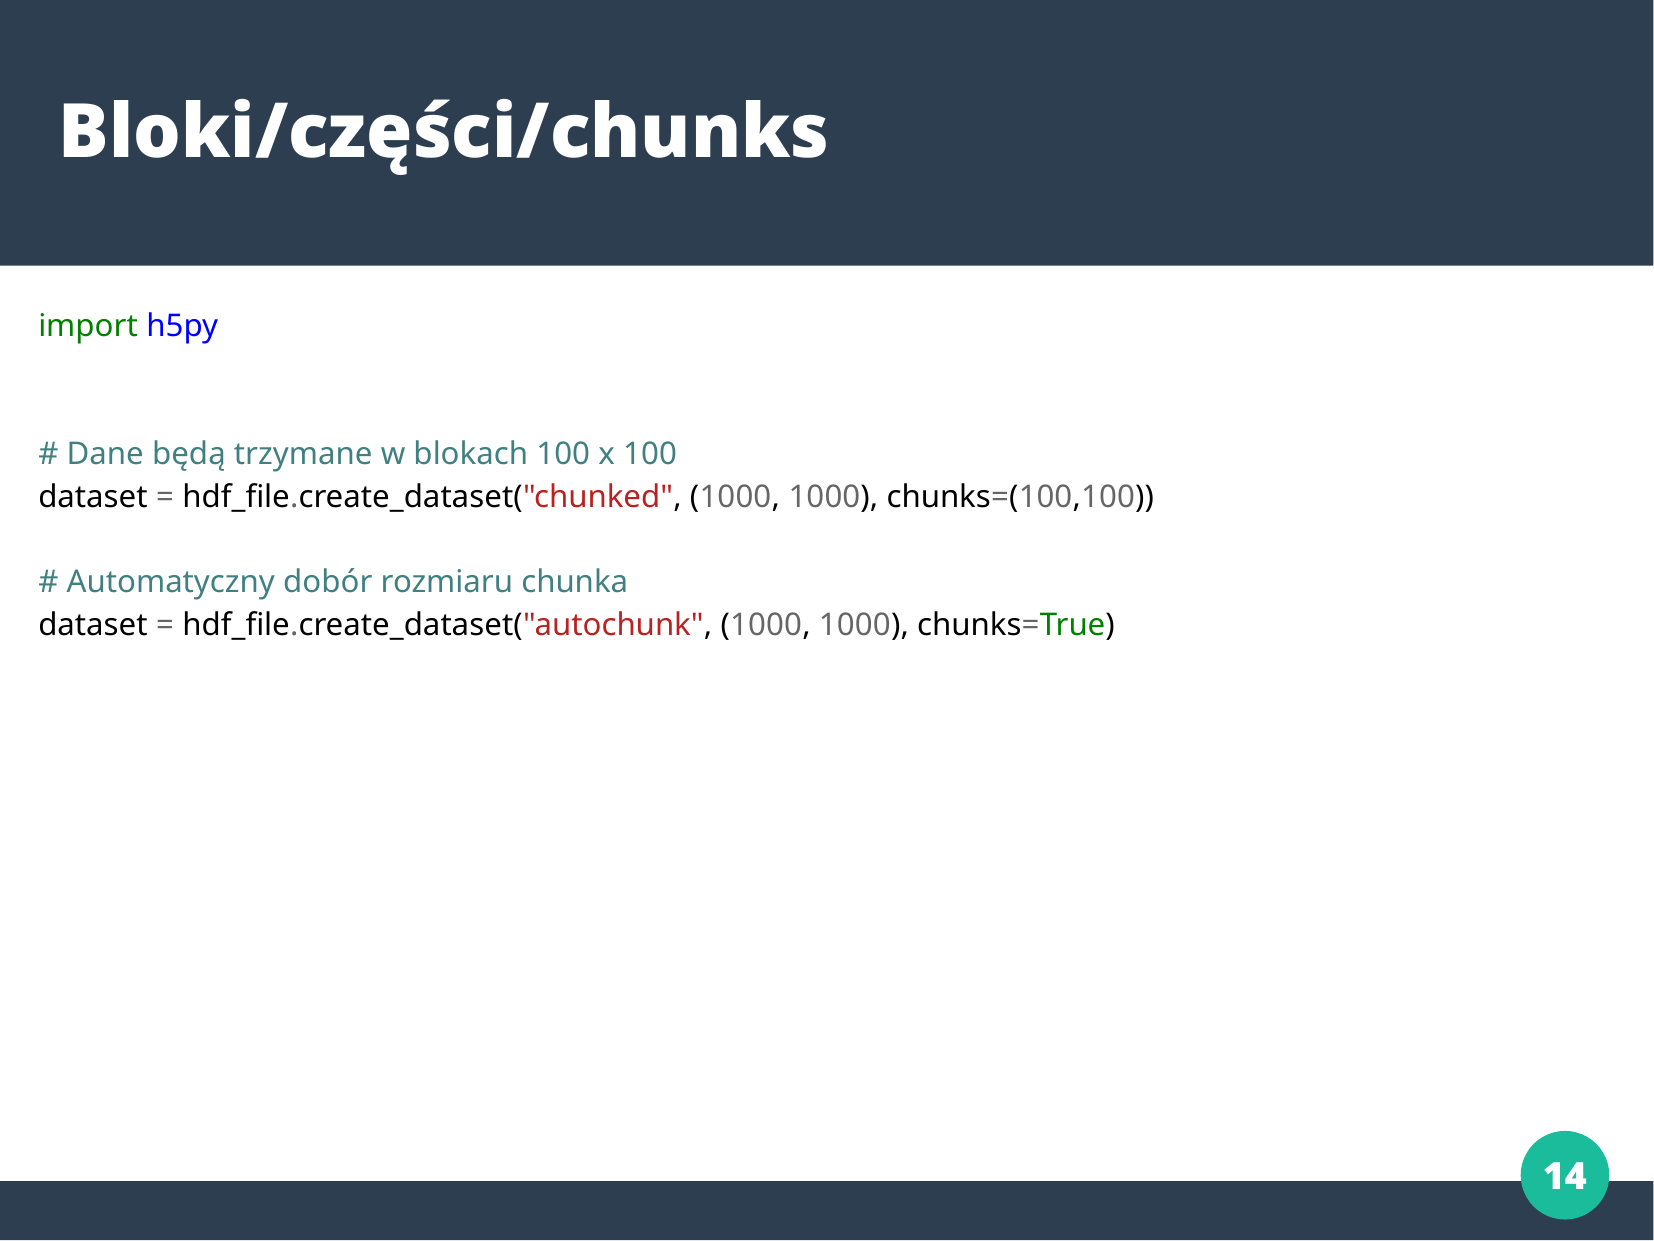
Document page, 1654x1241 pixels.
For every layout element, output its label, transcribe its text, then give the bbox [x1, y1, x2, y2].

title Bloki/części/chunks [59, 49, 1595, 207]
text_box import h5py # Dane będą trzymane w blokach 100 x 100 dataset = hdf_file.create_dataset("chunked", (1000, 1000), chunks=(100,100)) # Automatyczny dobór rozmiaru chunka dataset = hdf_file.create_dataset("autochunk", (1000, 1000), chunks=True) [23, 295, 1607, 1099]
